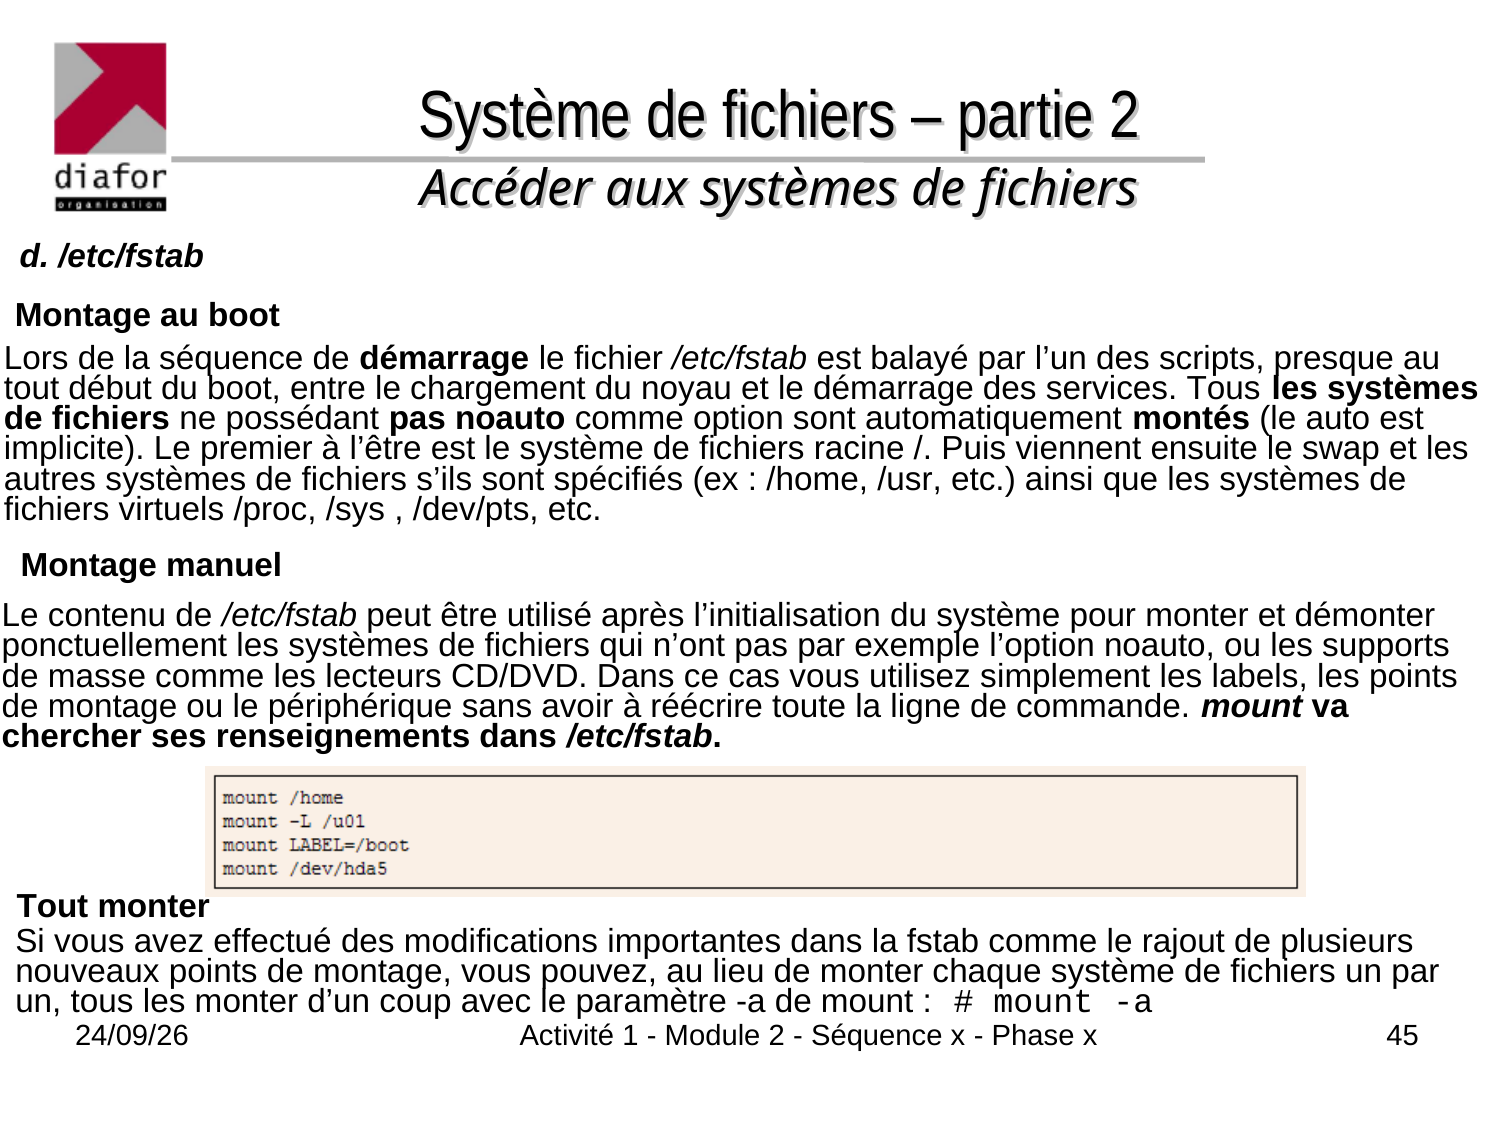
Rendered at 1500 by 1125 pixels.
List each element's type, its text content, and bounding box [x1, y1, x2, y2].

text_box Montage au boot [0, 295, 335, 337]
text_box Si vous avez effectué des modifications importantes dans la fstab comme le rajout de plusieurs nouveaux points de montage, vous pouvez, au lieu de monter chaque système de fichiers un par un, tous les monter d’un coup avec le paramètre -a de mount : # mount -a [0, 920, 1500, 1027]
text_box Lors de la séquence de démarrage le fichier /etc/fstab est balayé par l’un des scripts, presque au tout début du boot, entre le chargement du noyau et le démarrage des services. Tous les systèmes de fichiers ne possédant pas noauto comme option sont automatiquement montés (le auto est implicite). Le premier à l’être est le système de fichiers racine /. Puis viennent ensuite le swap et les autres systèmes de fichiers s’ils sont spécifiés (ex : /home, /usr, etc.) ainsi que les systèmes de fichiers virtuels /proc, /sys , /dev/pts, etc. [0, 337, 1500, 535]
picture [53, 42, 168, 213]
text_box Tout monter [1, 885, 260, 920]
picture [205, 766, 1306, 897]
text_box d. /etc/fstab [4, 236, 532, 282]
text_box Montage manuel [5, 545, 355, 591]
title Système de fichiers – partie 2 Accéder aux systèmes de fichiers [104, 45, 1455, 250]
text_box Le contenu de /etc/fstab peut être utilisé après l’initialisation du système pour monter et démonter ponctuellement les systèmes de fichiers qui n’ont pas par exemple l’option noauto, ou les supports de masse comme les lecteurs CD/DVD. Dans ce cas vous utilisez simplement les labels, les points de montage ou le périphérique sans avoir à réécrire toute la ligne de commande. mount va chercher ses renseignements dans /etc/fstab. [0, 594, 1500, 762]
